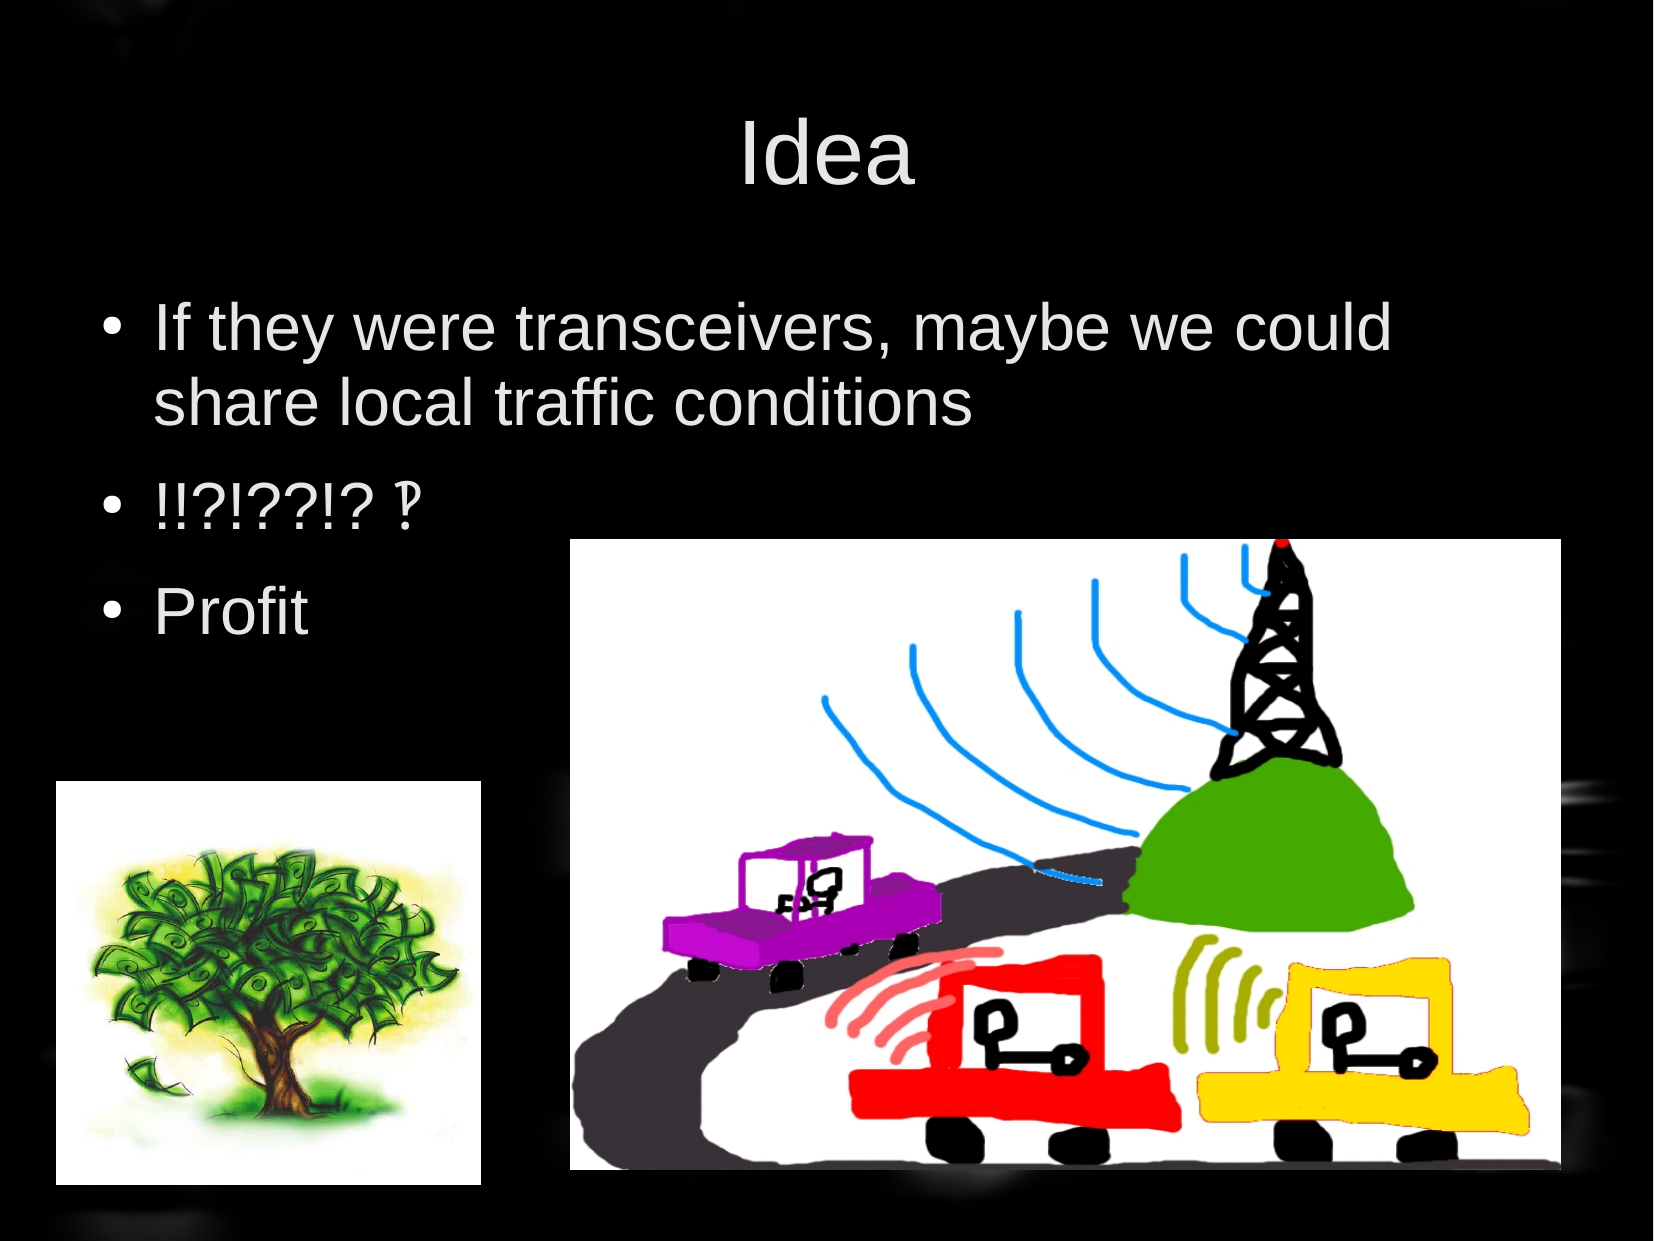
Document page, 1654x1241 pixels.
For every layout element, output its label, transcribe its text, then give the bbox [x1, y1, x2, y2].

title Idea [82, 49, 1571, 257]
list If they were transceivers, maybe we could share local traffic conditions !!?!??!? ‽ Profit [82, 290, 1538, 1010]
picture [0, 0, 1654, 1241]
